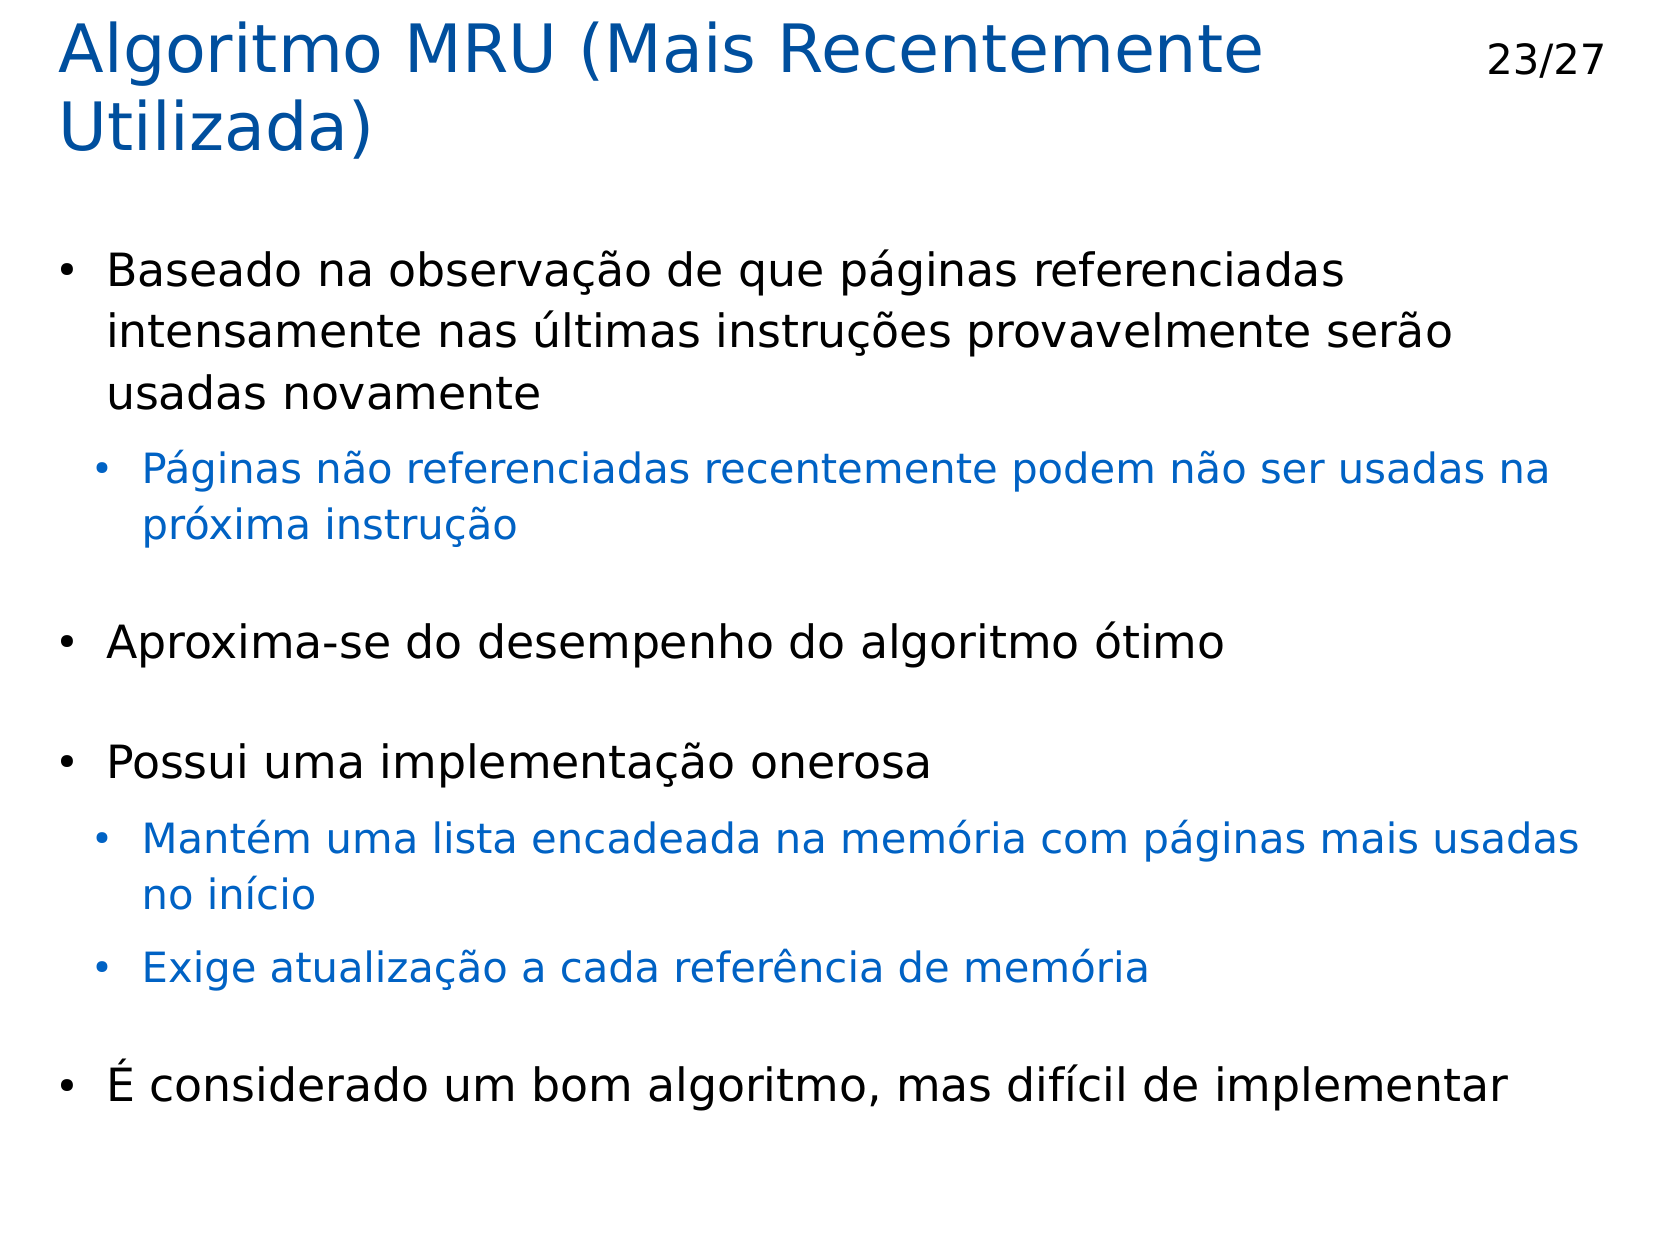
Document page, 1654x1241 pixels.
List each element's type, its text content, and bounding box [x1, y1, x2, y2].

list Baseado na observação de que páginas referenciadas intensamente nas últimas instruções provavelmente serão usadas novamente Páginas não referenciadas recentemente podem não ser usadas na próxima instrução Aproxima-se do desempenho do algoritmo ótimo Possui uma implementação onerosa Mantém uma lista encadeada na memória com páginas mais usadas no início Exige atualização a cada referência de memória É considerado um bom algoritmo, mas difícil de implementar [59, 236, 1595, 1211]
title Algoritmo MRU (Mais Recentemente Utilizada) [59, 10, 1506, 167]
